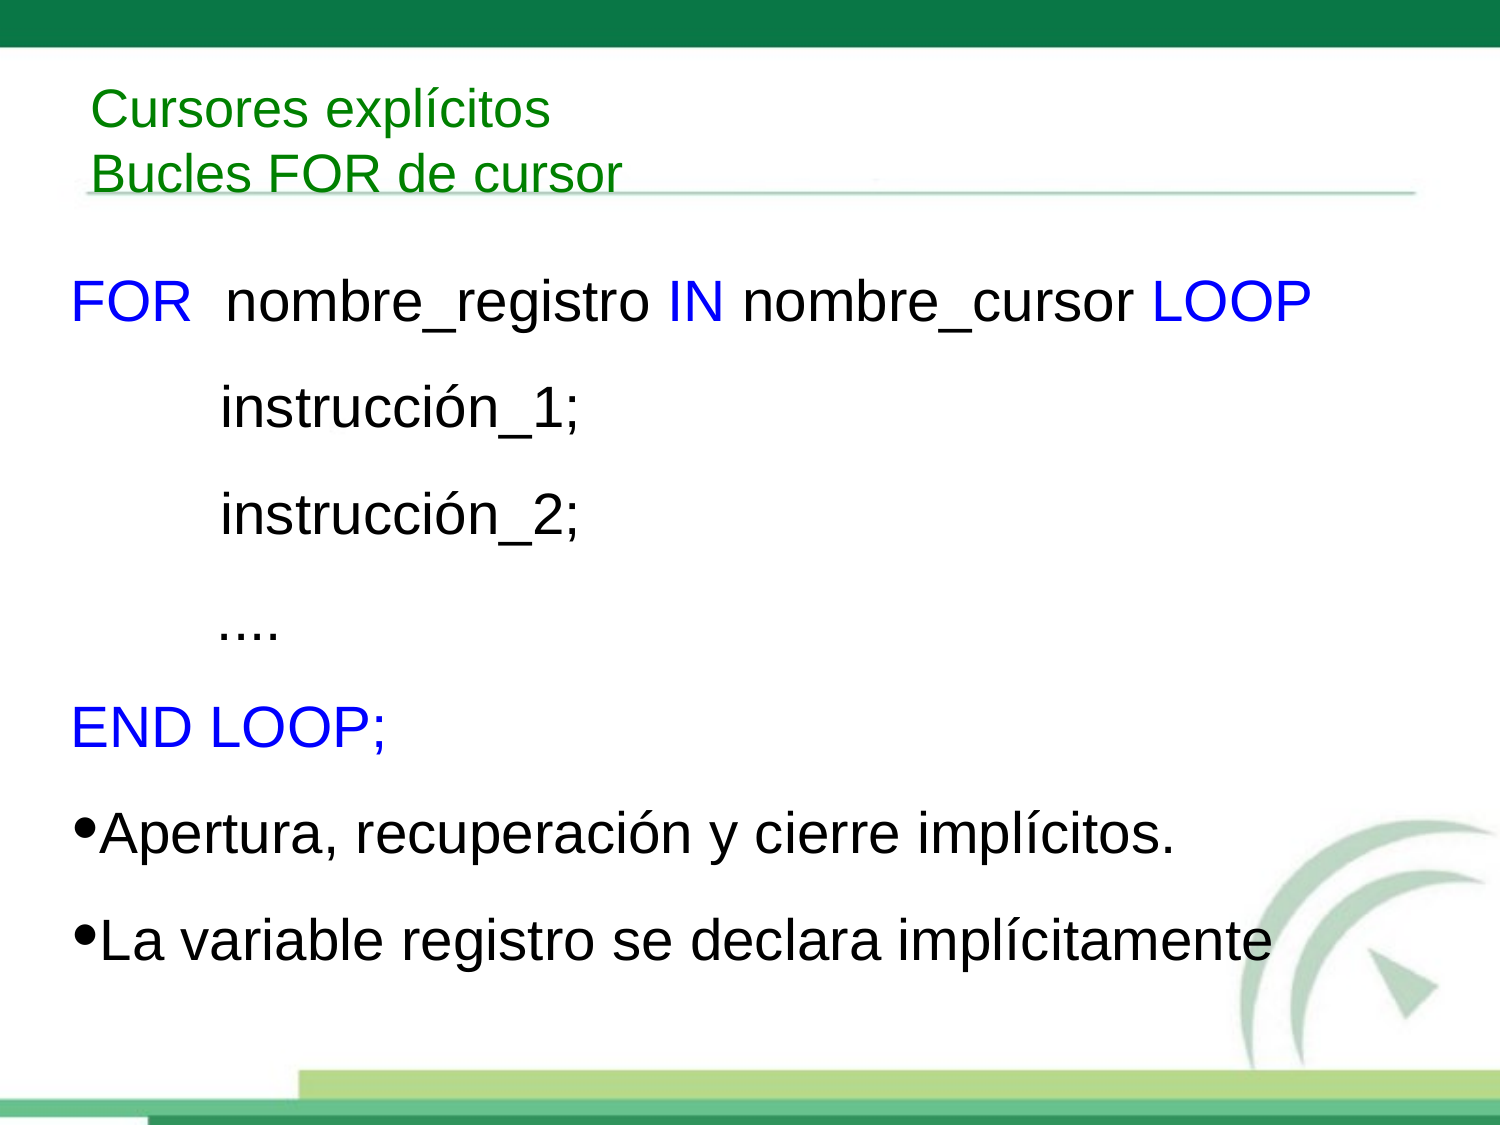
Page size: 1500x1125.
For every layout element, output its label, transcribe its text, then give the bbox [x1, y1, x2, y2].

picture [0, 0, 1500, 1125]
text_box FOR nombre_registro IN nombre_cursor LOOP instrucción_1; instrucción_2; .... END LOOP; Apertura, recuperación y cierre implícitos. La variable registro se declara implícitamente [55, 255, 1388, 980]
title Cursores explícitos Bucles FOR de cursor [75, 45, 1426, 233]
